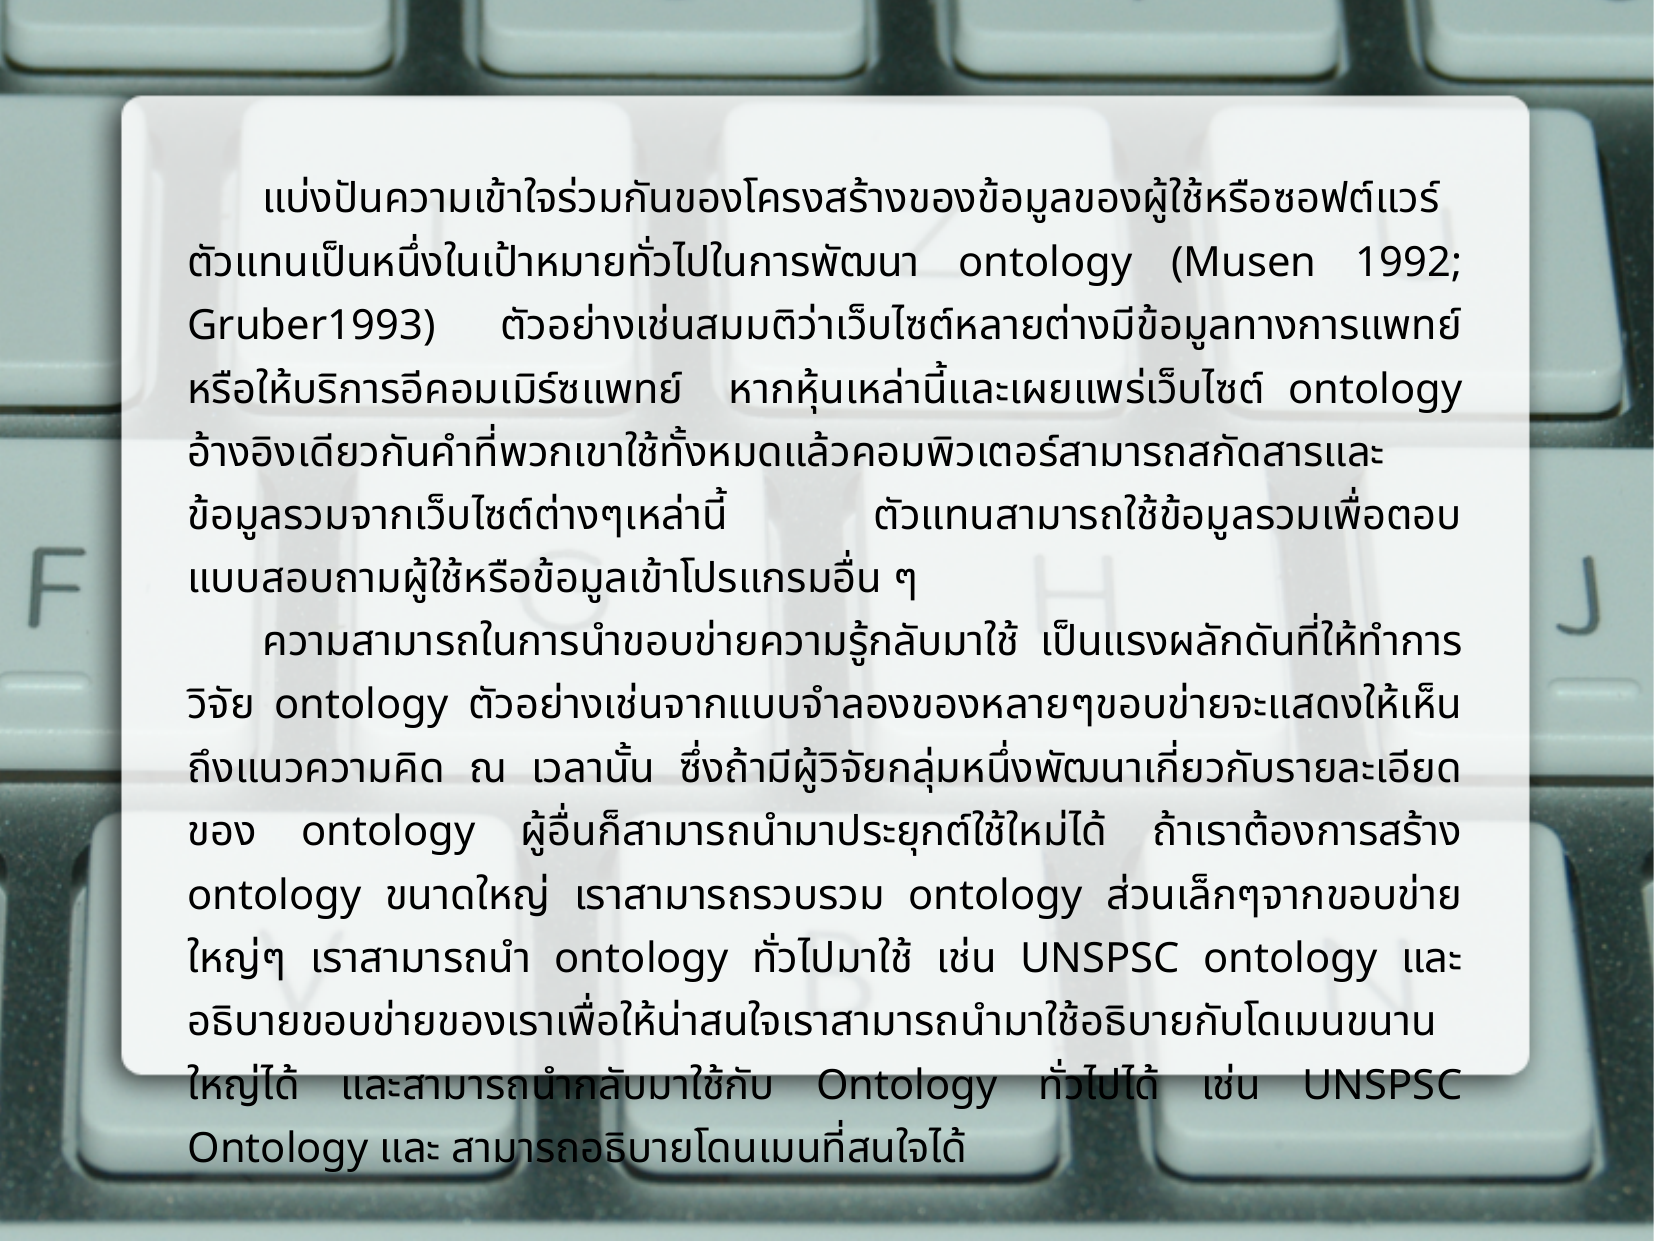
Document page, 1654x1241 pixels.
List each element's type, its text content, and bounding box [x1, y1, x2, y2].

subtitle แบ่งปันความเข้าใจร่วมกันของโครงสร้างของข้อมูลของผู้ใช้หรือซอฟต์แวร์ตัวแทนเป็นหนึ่งในเป้าหมายทั่วไปในการพัฒนา ontology (Musen 1992; Gruber1993) ตัวอย่างเช่นสมมติว่าเว็บไซต์หลายต่างมีข้อมูลทางการแพทย์หรือให้บริการอีคอมเมิร์ซแพทย์ หากหุ้นเหล่านี้และเผยแพร่เว็บไซต์ ontology อ้างอิงเดียวกันคำที่พวกเขาใช้ทั้งหมดแล้วคอมพิวเตอร์สามารถสกัดสารและข้อมูลรวมจากเว็บไซต์ต่างๆเหล่านี้ ตัวแทนสามารถใช้ข้อมูลรวมเพื่อตอบแบบสอบถามผู้ใช้หรือข้อมูลเข้าโปรแกรมอื่น ๆ ความสามารถในการนำขอบข่ายความรู้กลับมาใช้ เป็นแรงผลักดันที่ให้ทำการวิจัย ontology ตัวอย่างเช่นจากแบบจำลองของหลายๆขอบข่ายจะแสดงให้เห็นถึงแนวความคิด ณ เวลานั้น ซึ่งถ้ามีผู้วิจัยกลุ่มหนึ่งพัฒนาเกี่ยวกับรายละเอียดของ ontology ผู้อื่นก็สามารถนำมาประยุกต์ใช้ใหม่ได้ ถ้าเราต้องการสร้าง ontology ขนาดใหญ่ เราสามารถรวบรวม ontology ส่วนเล็กๆจากขอบข่ายใหญ่ๆ เราสามารถนำ ontology ทั่วไปมาใช้ เช่น UNSPSC ontology และอธิบายขอบข่ายของเราเพื่อให้น่าสนใจเราสามารถนำมาใช้อธิบายกับโดเมนขนานใหญ่ได้ และสามารถนำกลับมาใช้กับ Ontology ทั่วไปได้ เช่น UNSPSC Ontology และ สามารถอธิบายโดนเมนที่สนใจได้ [187, 337, 1463, 1013]
picture [0, 0, 1654, 1241]
